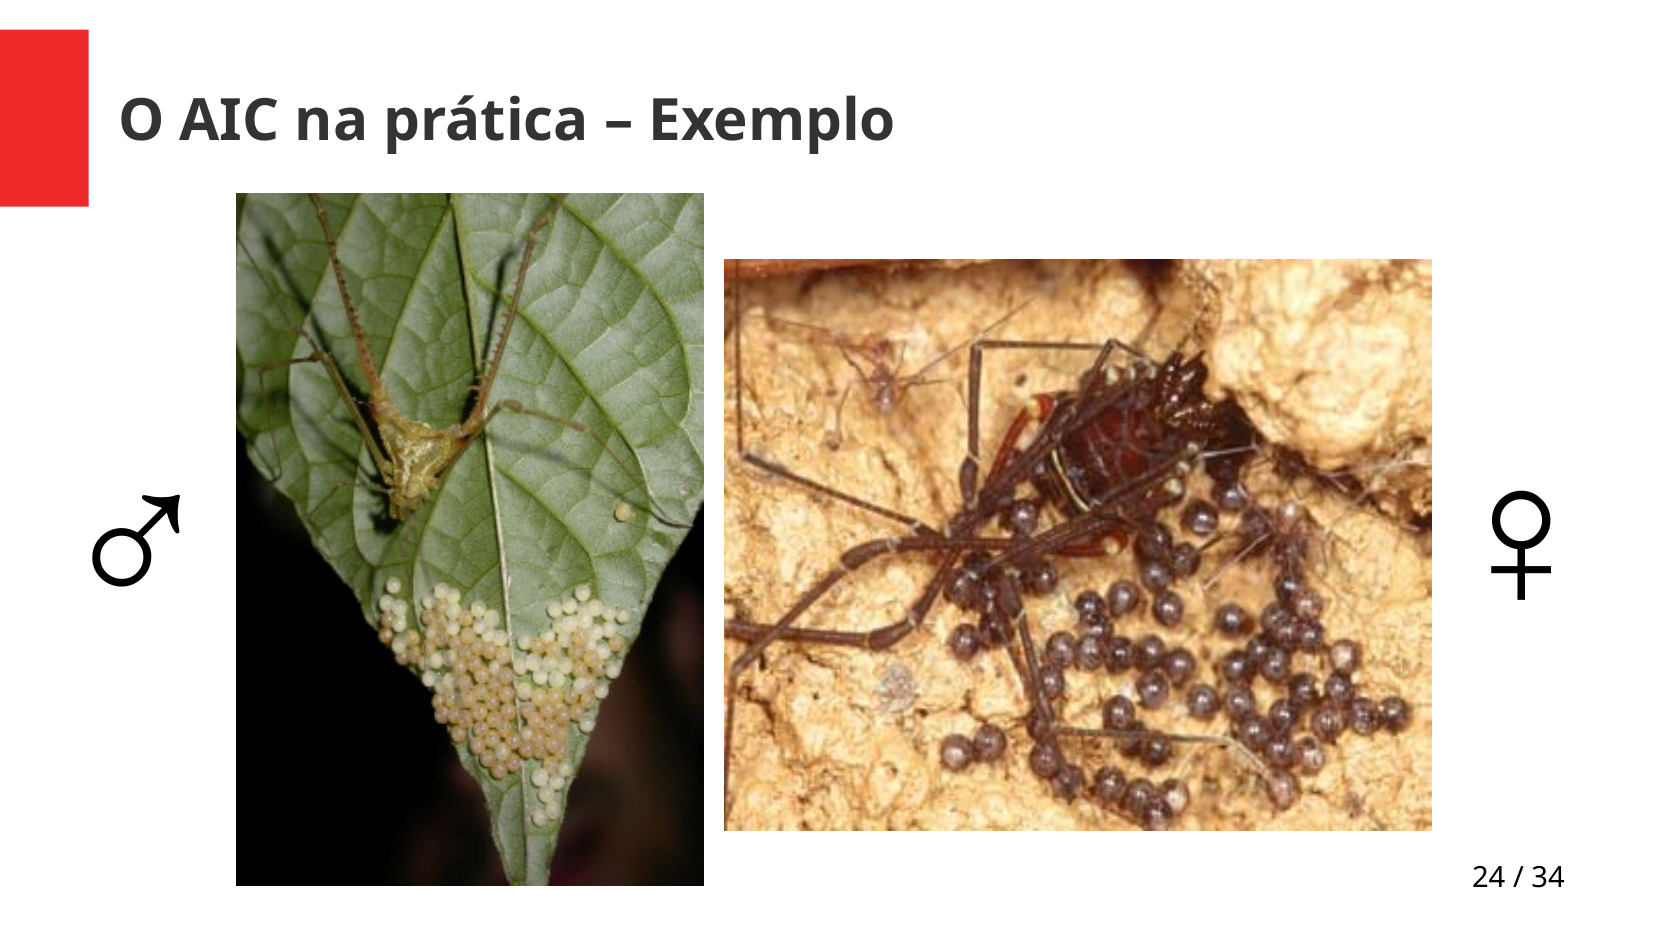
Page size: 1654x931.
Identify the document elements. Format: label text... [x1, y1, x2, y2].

title O AIC na prática – Exemplo [118, 29, 1595, 207]
text_box ♂ [43, 416, 230, 664]
text_box ♀ [1429, 412, 1616, 661]
picture [236, 193, 704, 886]
picture [724, 259, 1432, 831]
